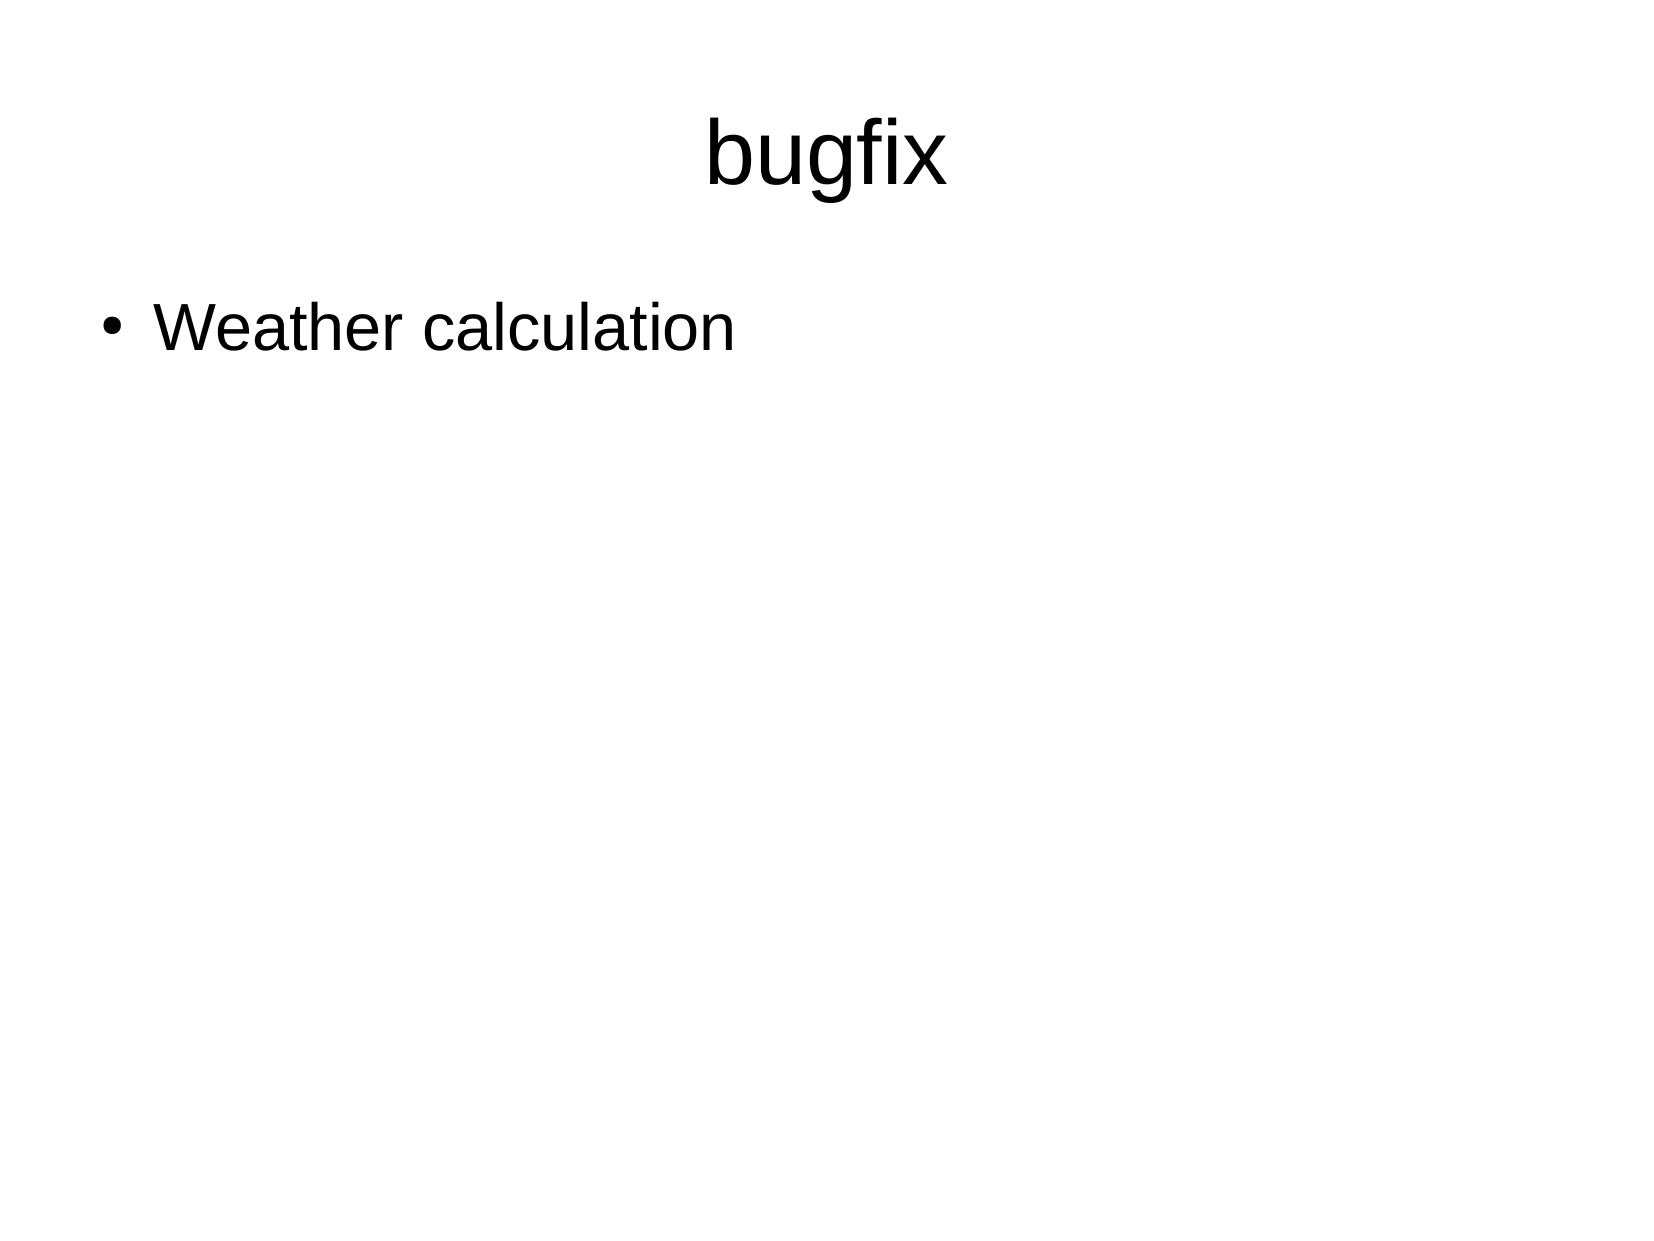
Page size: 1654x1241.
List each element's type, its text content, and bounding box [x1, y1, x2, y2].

title bugfix [82, 49, 1571, 257]
list Weather calculation [82, 290, 1571, 1010]
